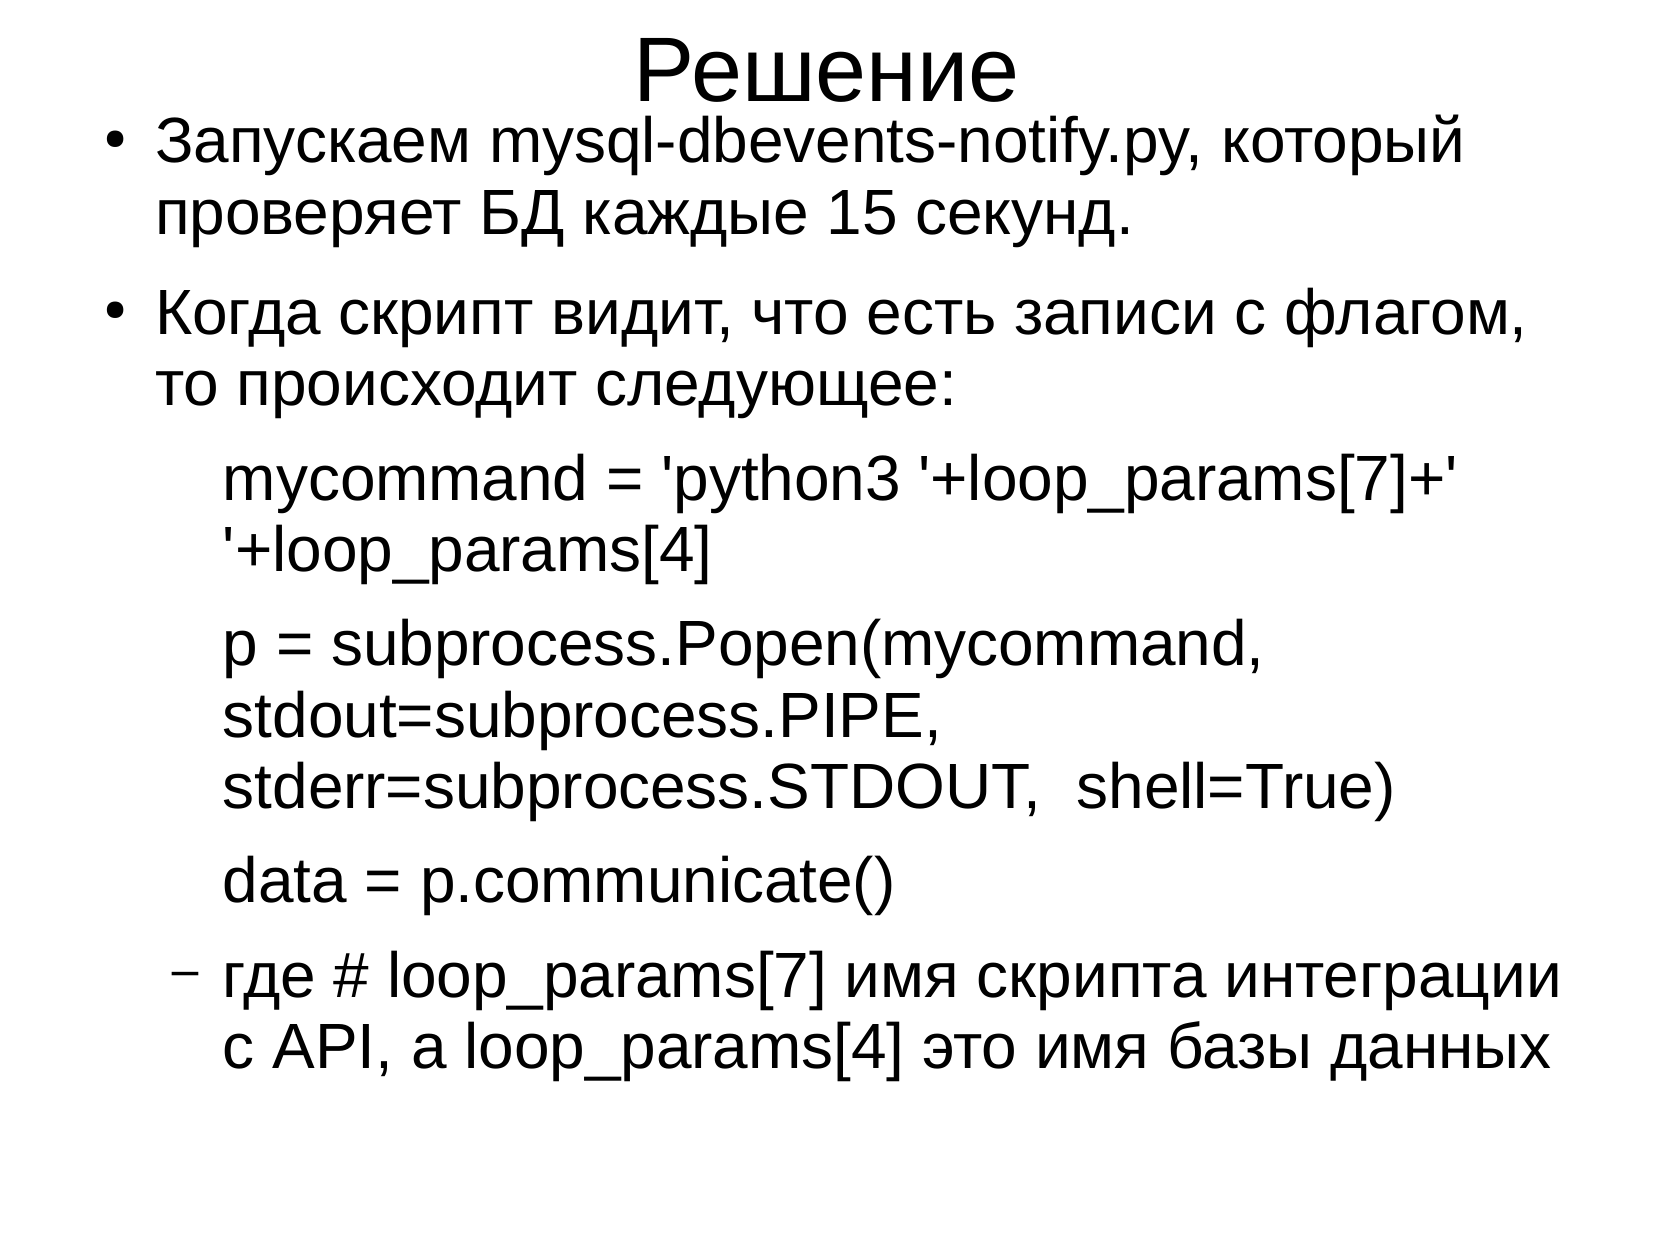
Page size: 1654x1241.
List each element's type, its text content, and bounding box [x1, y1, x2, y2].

title Решение [82, 18, 1571, 122]
list Запускаем mysql-dbevents-notify.py, который проверяет БД каждые 15 секунд. Когда скрипт видит, что есть записи с флагом, то происходит следующее: mycommand = 'python3 '+loop_params[7]+' '+loop_params[4] p = subprocess.Popen(mycommand, stdout=subprocess.PIPE, stderr=subprocess.STDOUT, shell=True) data = p.communicate() где # loop_params[7] имя скрипта интеграции с API, а loop_params[4] это имя базы данных [86, 105, 1576, 1126]
